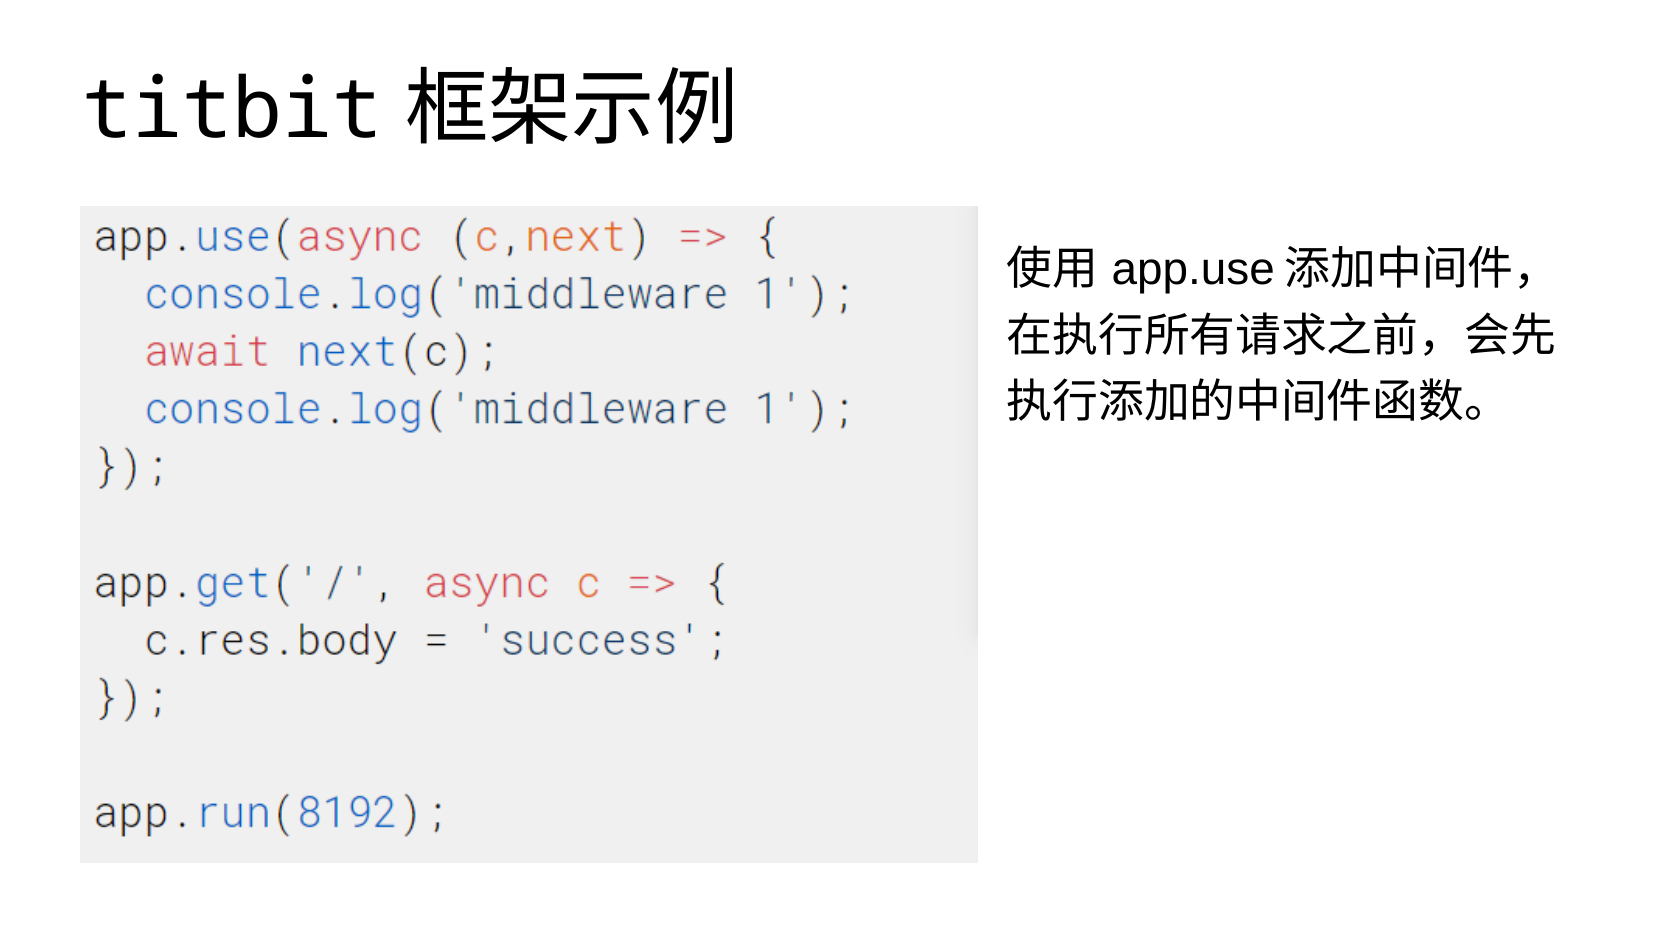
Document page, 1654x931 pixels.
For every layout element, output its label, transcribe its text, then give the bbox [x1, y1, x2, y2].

text_box 使用app.use添加中间件，在执行所有请求之前，会先执行添加的中间件函数。 [992, 224, 1583, 482]
title titbit框架示例 [82, 37, 1571, 166]
picture [80, 206, 978, 863]
